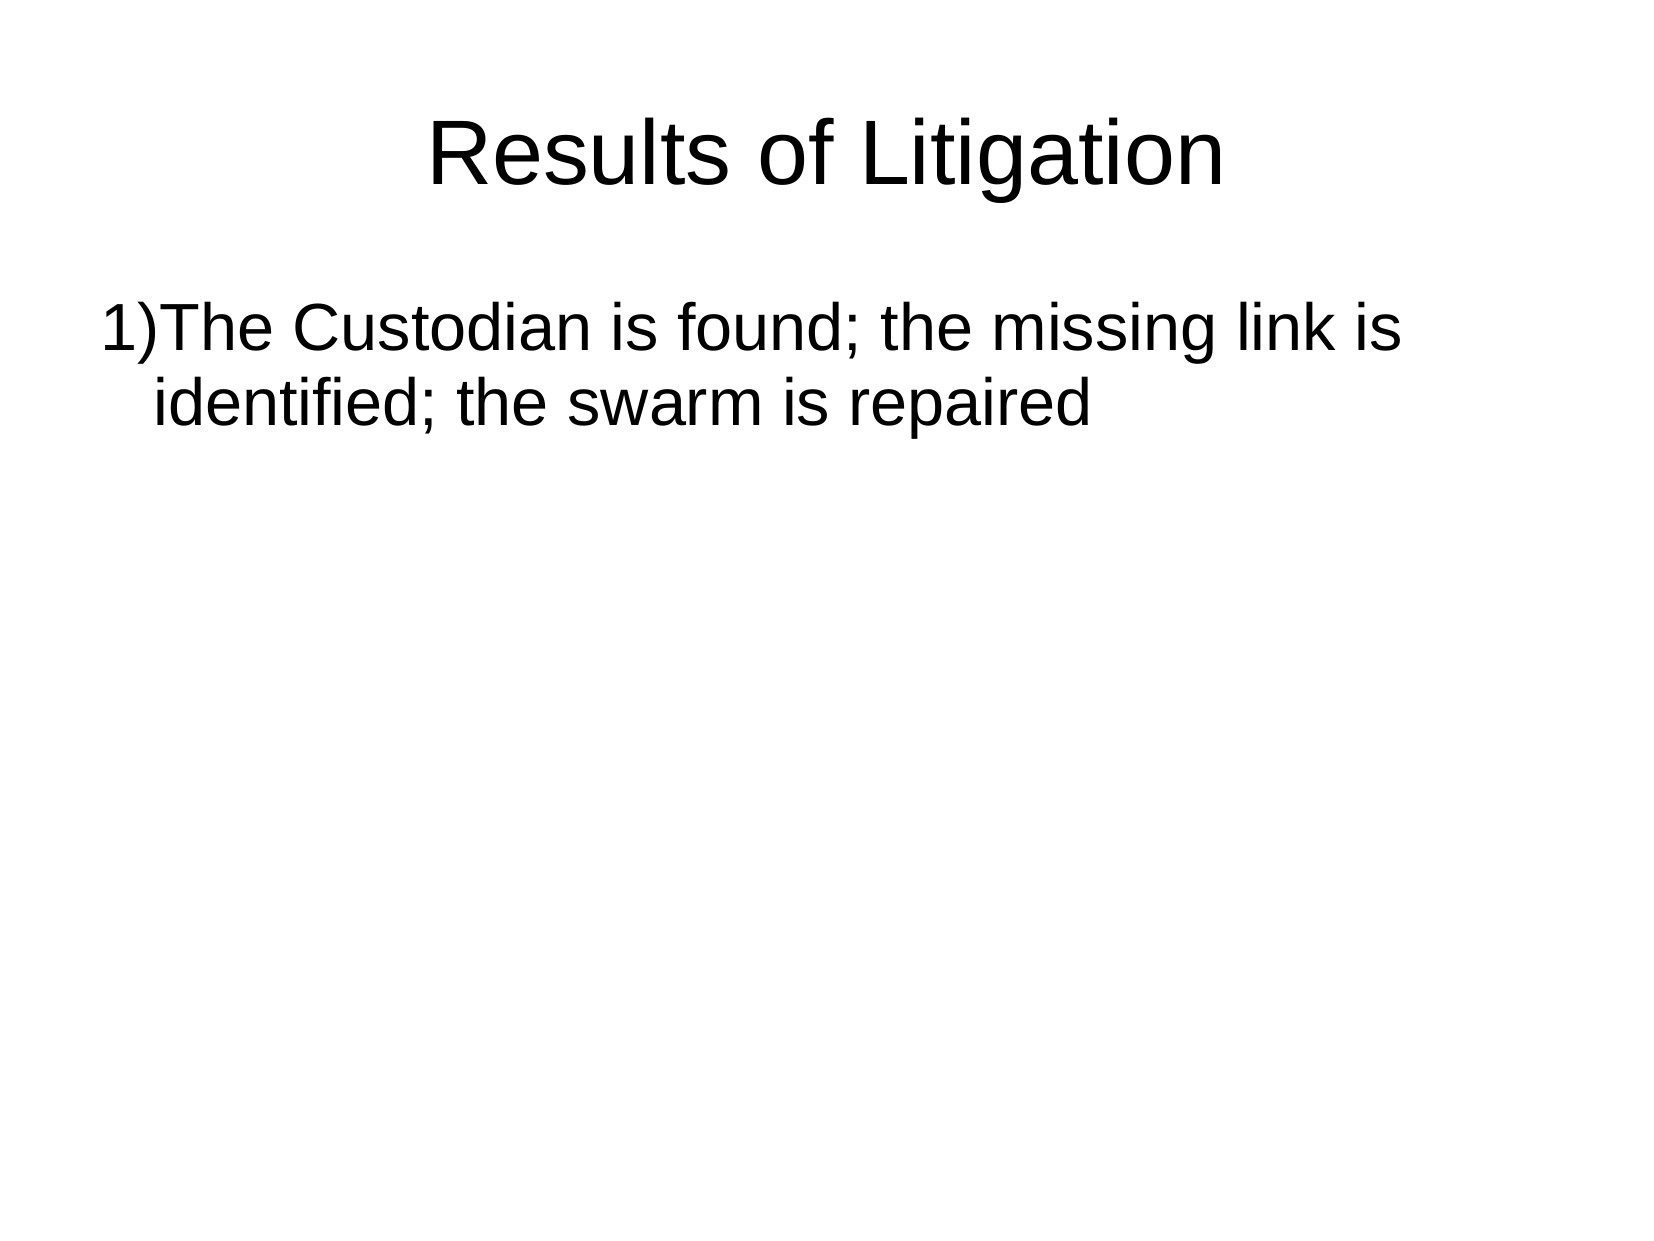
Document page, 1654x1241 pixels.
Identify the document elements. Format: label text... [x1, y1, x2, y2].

list The Custodian is found; the missing link is identified; the swarm is repaired [82, 290, 1571, 1010]
title Results of Litigation [82, 49, 1571, 257]
